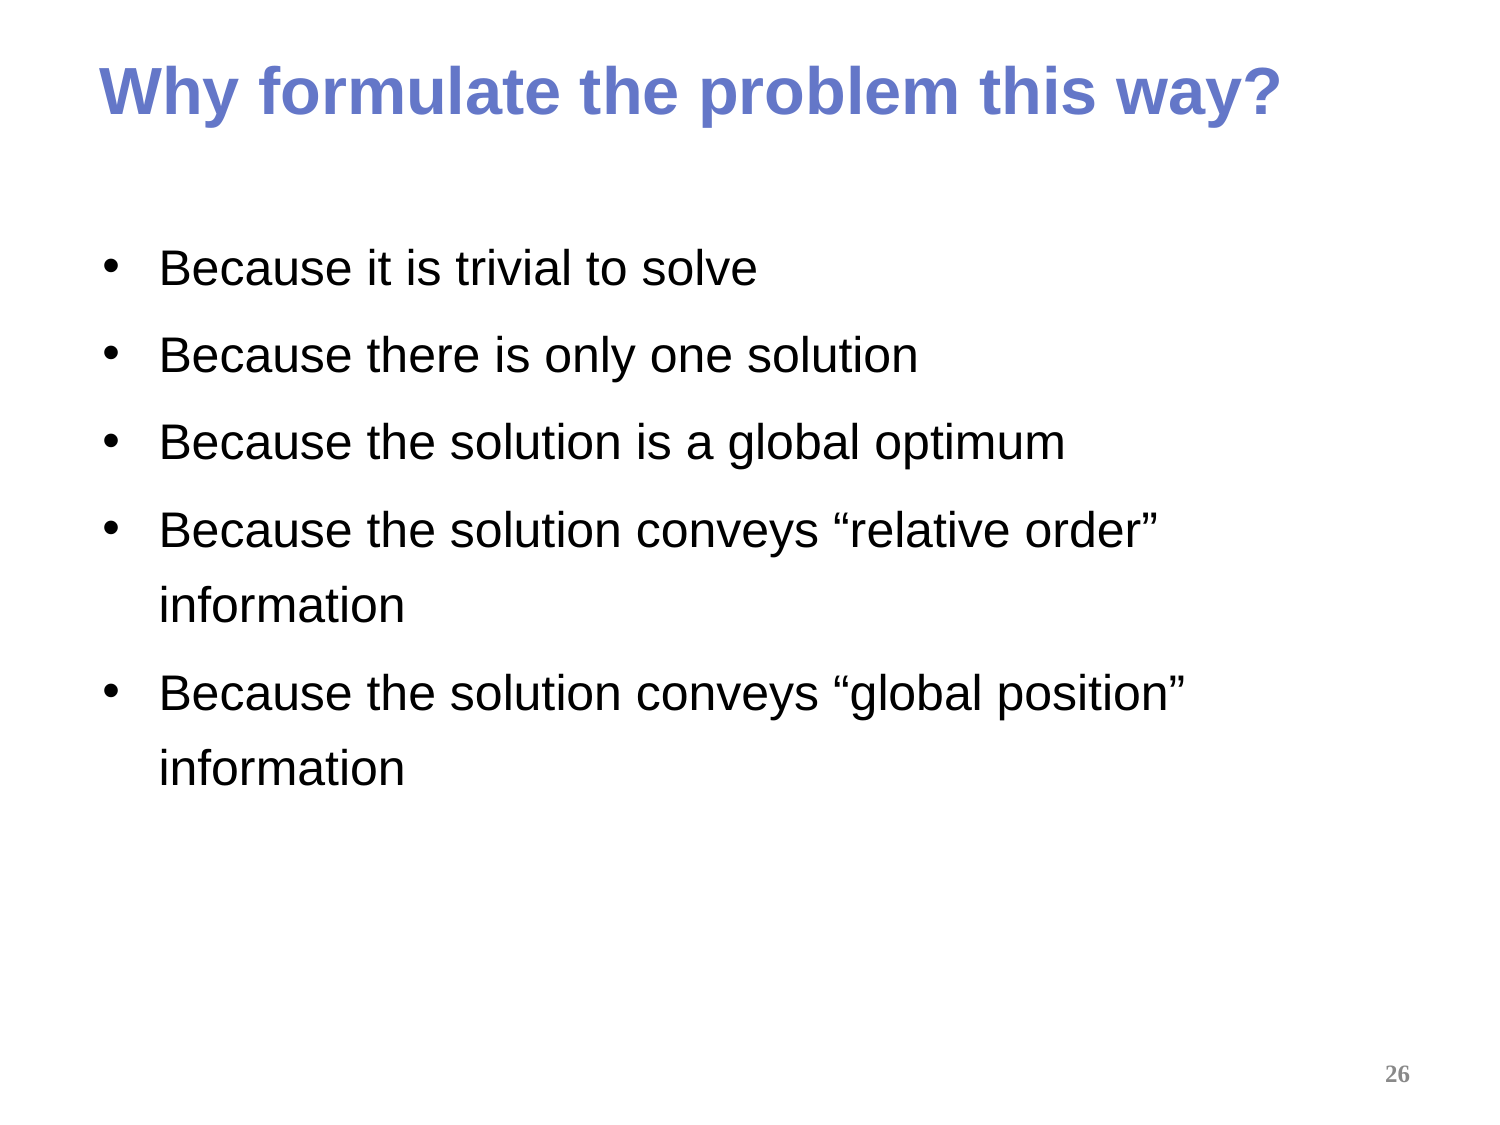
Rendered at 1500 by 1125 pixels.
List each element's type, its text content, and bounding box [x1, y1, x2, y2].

text_box Because it is trivial to solve Because there is only one solution Because the solution is a global optimum Because the solution conveys “relative order” information Because the solution conveys “global position” information [87, 212, 1388, 963]
text_box <number> [1074, 1042, 1426, 1103]
text_box Why formulate the problem this way? [84, 37, 1438, 138]
